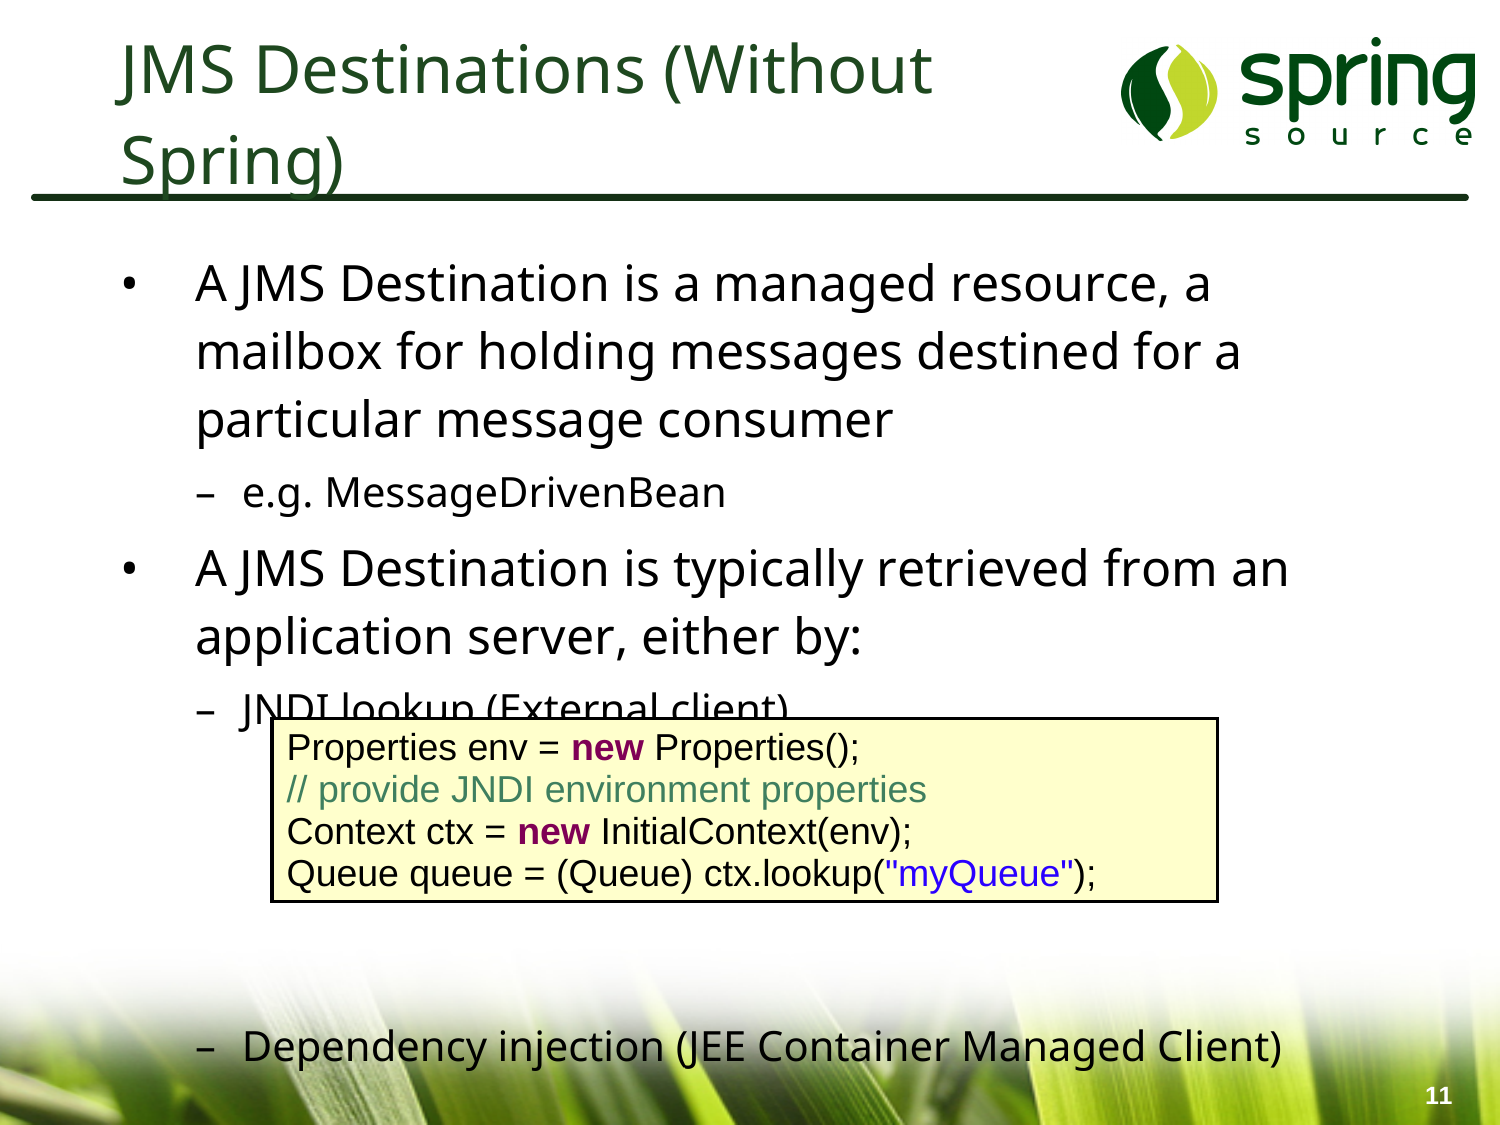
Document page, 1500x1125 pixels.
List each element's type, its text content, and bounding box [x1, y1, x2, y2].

text_box Properties env = new Properties(); // provide JNDI environment properties Context ctx = new InitialContext(env); Queue queue = (Queue) ctx.lookup("myQueue"); [271, 718, 1218, 902]
title JMS Destinations (Without Spring) [105, 15, 1138, 193]
list A JMS Destination is a managed resource, a mailbox for holding messages destined for a particular message consumer e.g. MessageDrivenBean A JMS Destination is typically retrieved from an application server, either by: JNDI lookup (External client) Dependency injection (JEE Container Managed Client) [105, 240, 1396, 1000]
picture [0, 944, 1500, 1125]
picture [1138, 37, 1475, 145]
